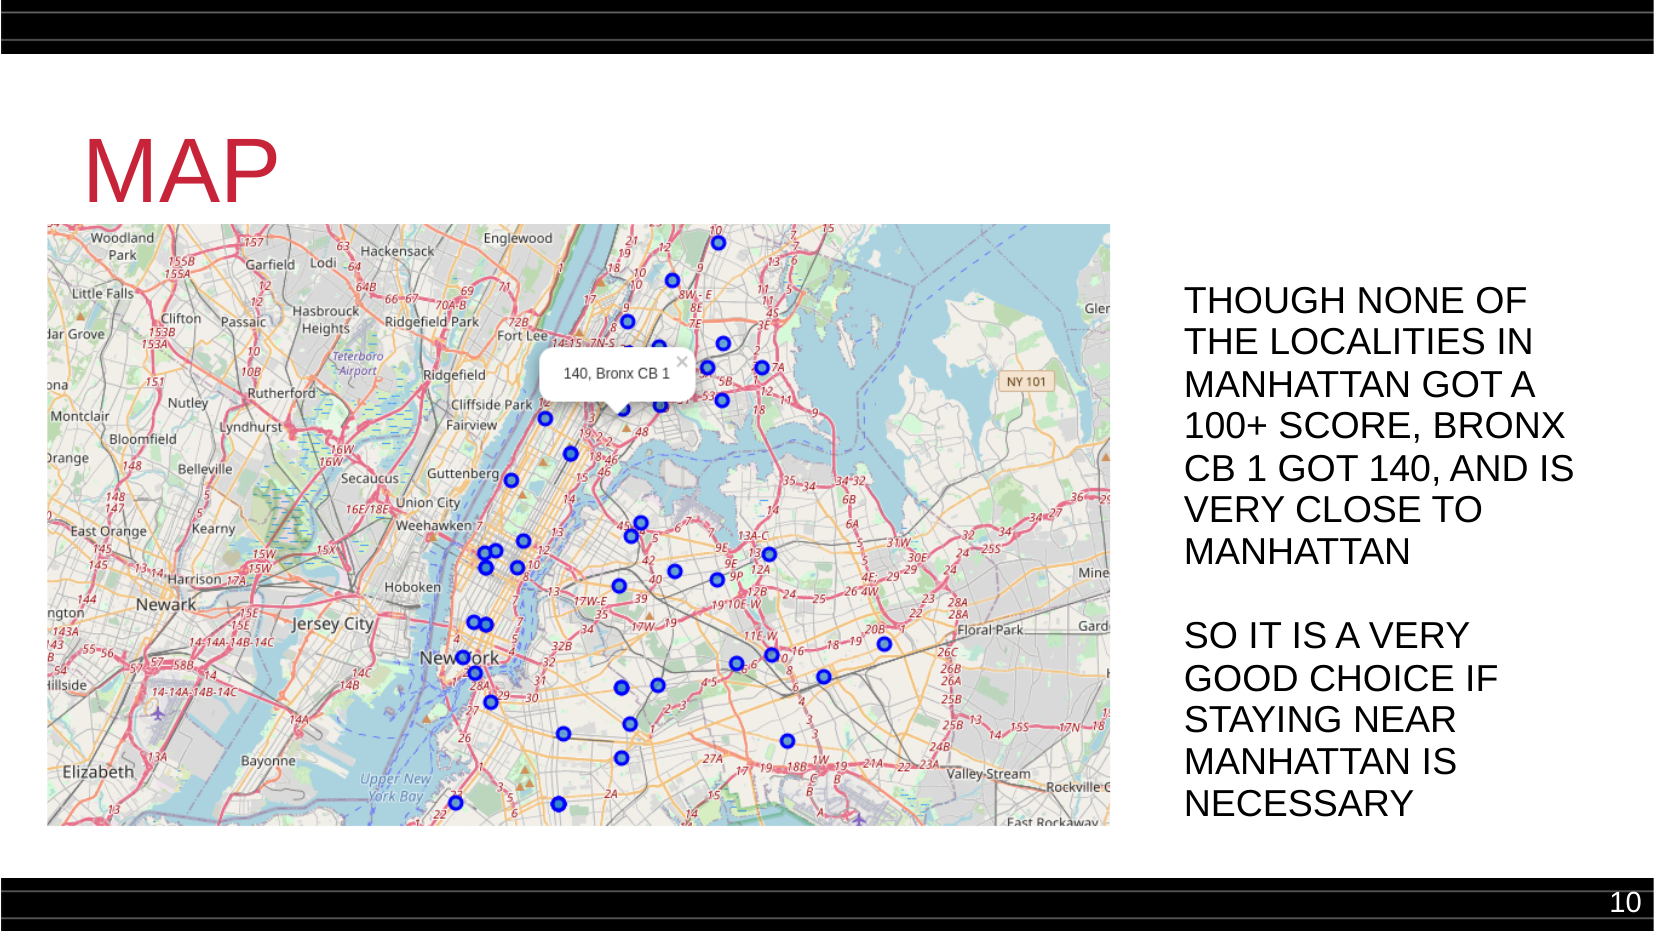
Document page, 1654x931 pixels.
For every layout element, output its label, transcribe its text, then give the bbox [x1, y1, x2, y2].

picture [1, 0, 1654, 54]
title MAP [82, 92, 1571, 249]
picture [1, 878, 1654, 931]
text_box THOUGH NONE OF THE LOCALITIES IN MANHATTAN GOT A 100+ SCORE, BRONX CB 1 GOT 140, AND IS VERY CLOSE TO MANHATTAN SO IT IS A VERY GOOD CHOICE IF STAYING NEAR MANHATTAN IS NECESSARY [1169, 271, 1595, 833]
picture [47, 224, 1111, 827]
